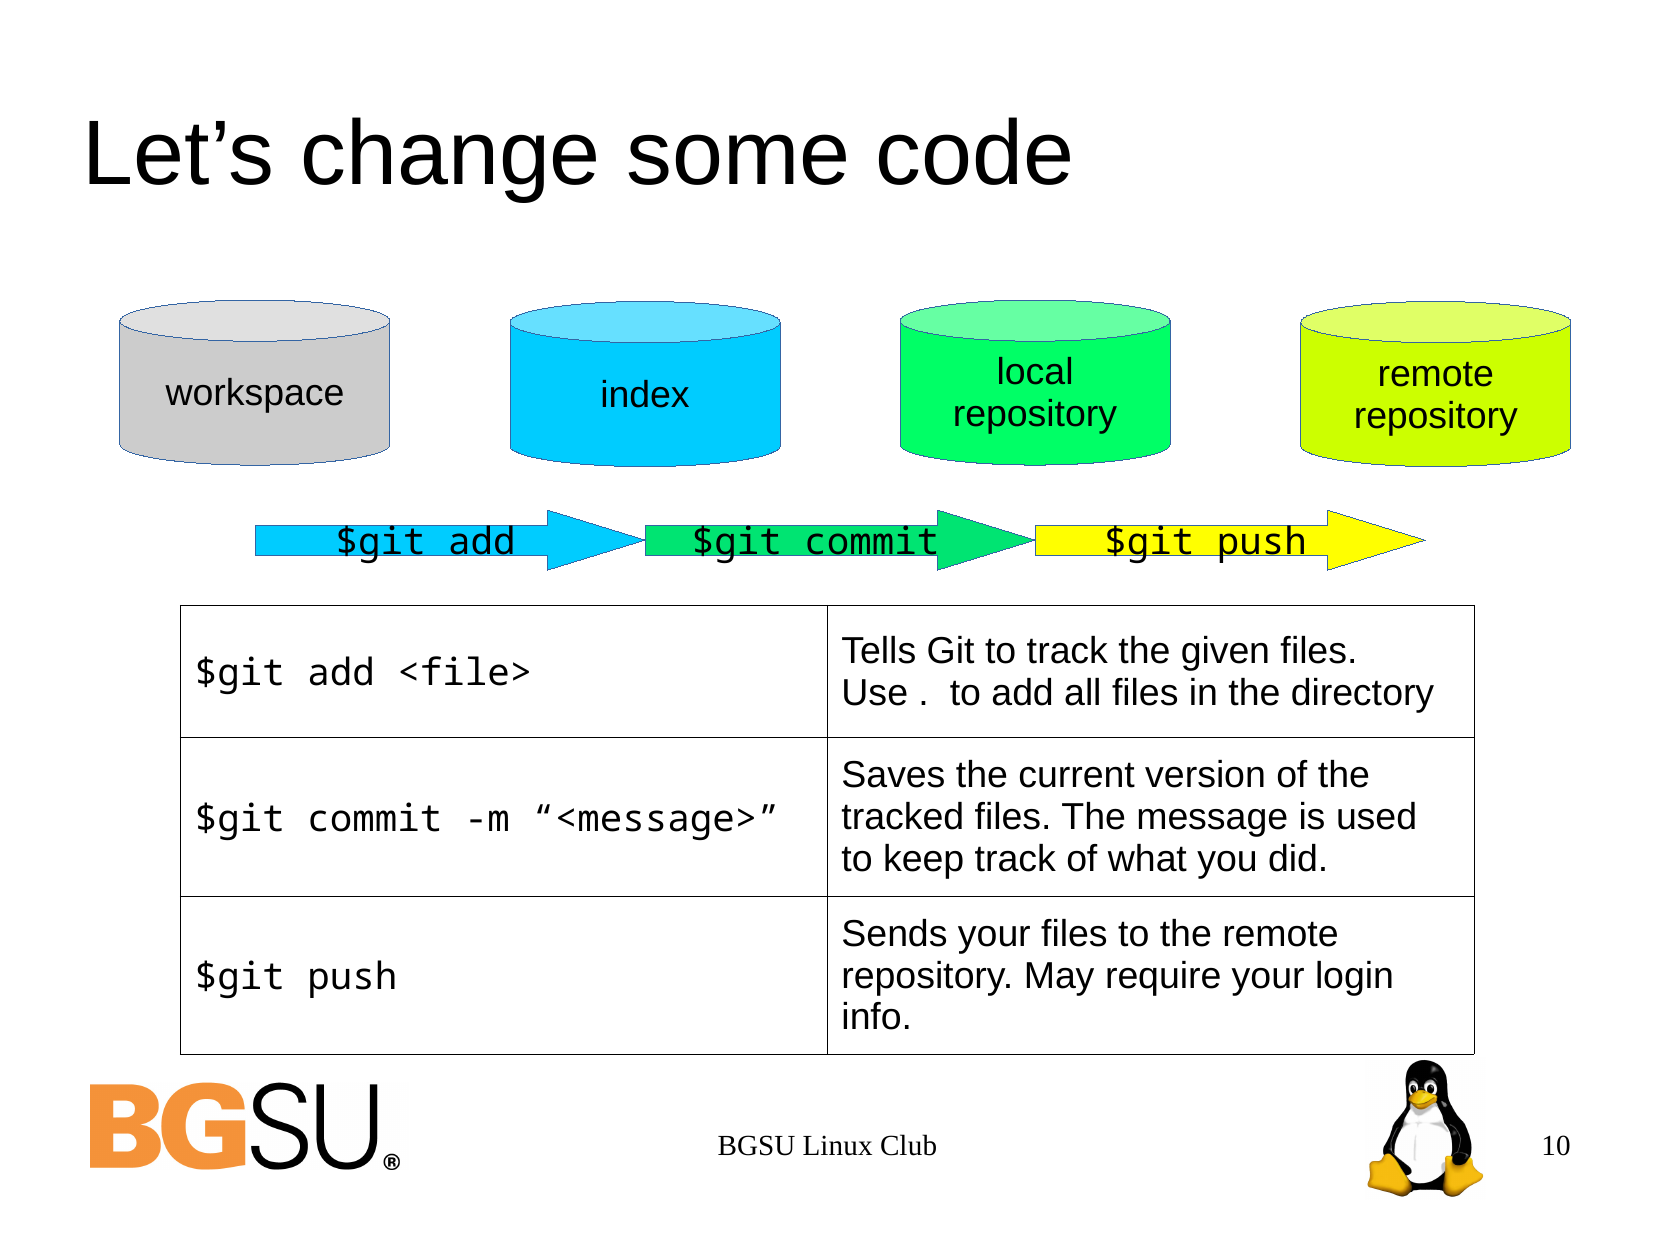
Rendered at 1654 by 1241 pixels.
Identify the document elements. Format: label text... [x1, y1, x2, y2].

text_box workspace [119, 322, 390, 466]
text_box $git add [364, 536, 374, 552]
table_cell $git push [181, 897, 827, 1054]
table_header $git add <file> [181, 606, 827, 737]
picture [90, 1082, 409, 1171]
title Let’s change some code [82, 49, 1571, 257]
table_cell Saves the current version of the tracked files. The message is used to keep track of what you did. [828, 738, 1474, 896]
text_box remote repository [1300, 323, 1571, 467]
text_box $git add [476, 536, 486, 552]
table_cell $git commit -m “<message>” [181, 738, 827, 896]
table_header Tells Git to track the given files. Use . to add all files in the directory [828, 606, 1474, 737]
text_box index [510, 323, 781, 467]
text_box $git push [1035, 510, 1426, 571]
table_cell Sends your files to the remote repository. May require your login info. [828, 897, 1474, 1054]
text_box $git add [255, 510, 645, 571]
text_box $git commit [645, 510, 1035, 571]
text_box local repository [900, 321, 1171, 466]
picture [1365, 1057, 1486, 1201]
text_box $git add [499, 536, 509, 552]
